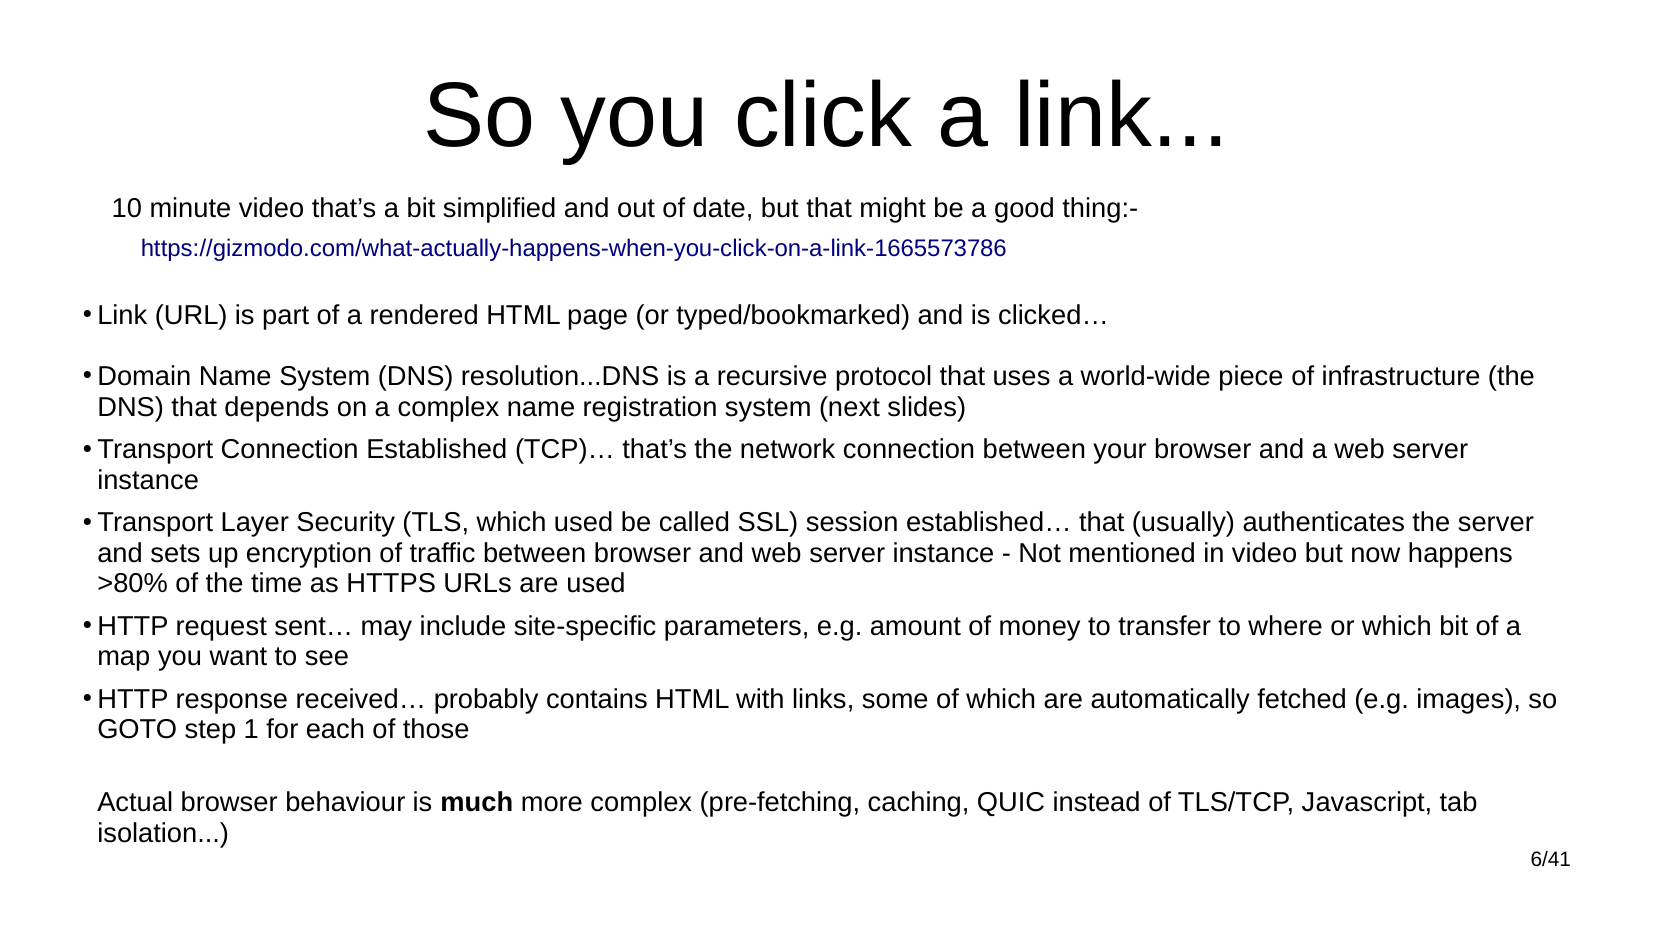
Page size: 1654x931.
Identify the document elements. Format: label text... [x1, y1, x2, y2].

title So you click a link... [82, 37, 1571, 192]
list 10 minute video that’s a bit simplified and out of date, but that might be a good thing:- https://gizmodo.com/what-actually-happens-when-you-click-on-a-link-1665573786 Link (URL) is part of a rendered HTML page (or typed/bookmarked) and is clicked… Domain Name System (DNS) resolution...DNS is a recursive protocol that uses a world-wide piece of infrastructure (the DNS) that depends on a complex name registration system (next slides) Transport Connection Established (TCP)… that’s the network connection between your browser and a web server instance Transport Layer Security (TLS, which used be called SSL) session established… that (usually) authenticates the server and sets up encryption of traffic between browser and web server instance - Not mentioned in video but now happens >80% of the time as HTTPS URLs are used HTTP request sent… may include site-specific parameters, e.g. amount of money to transfer to where or which bit of a map you want to see HTTP response received… probably contains HTML with links, some of which are automatically fetched (e.g. images), so GOTO step 1 for each of those Actual browser behaviour is much more complex (pre-fetching, caching, QUIC instead of TLS/TCP, Javascript, tab isolation...) [82, 192, 1571, 863]
